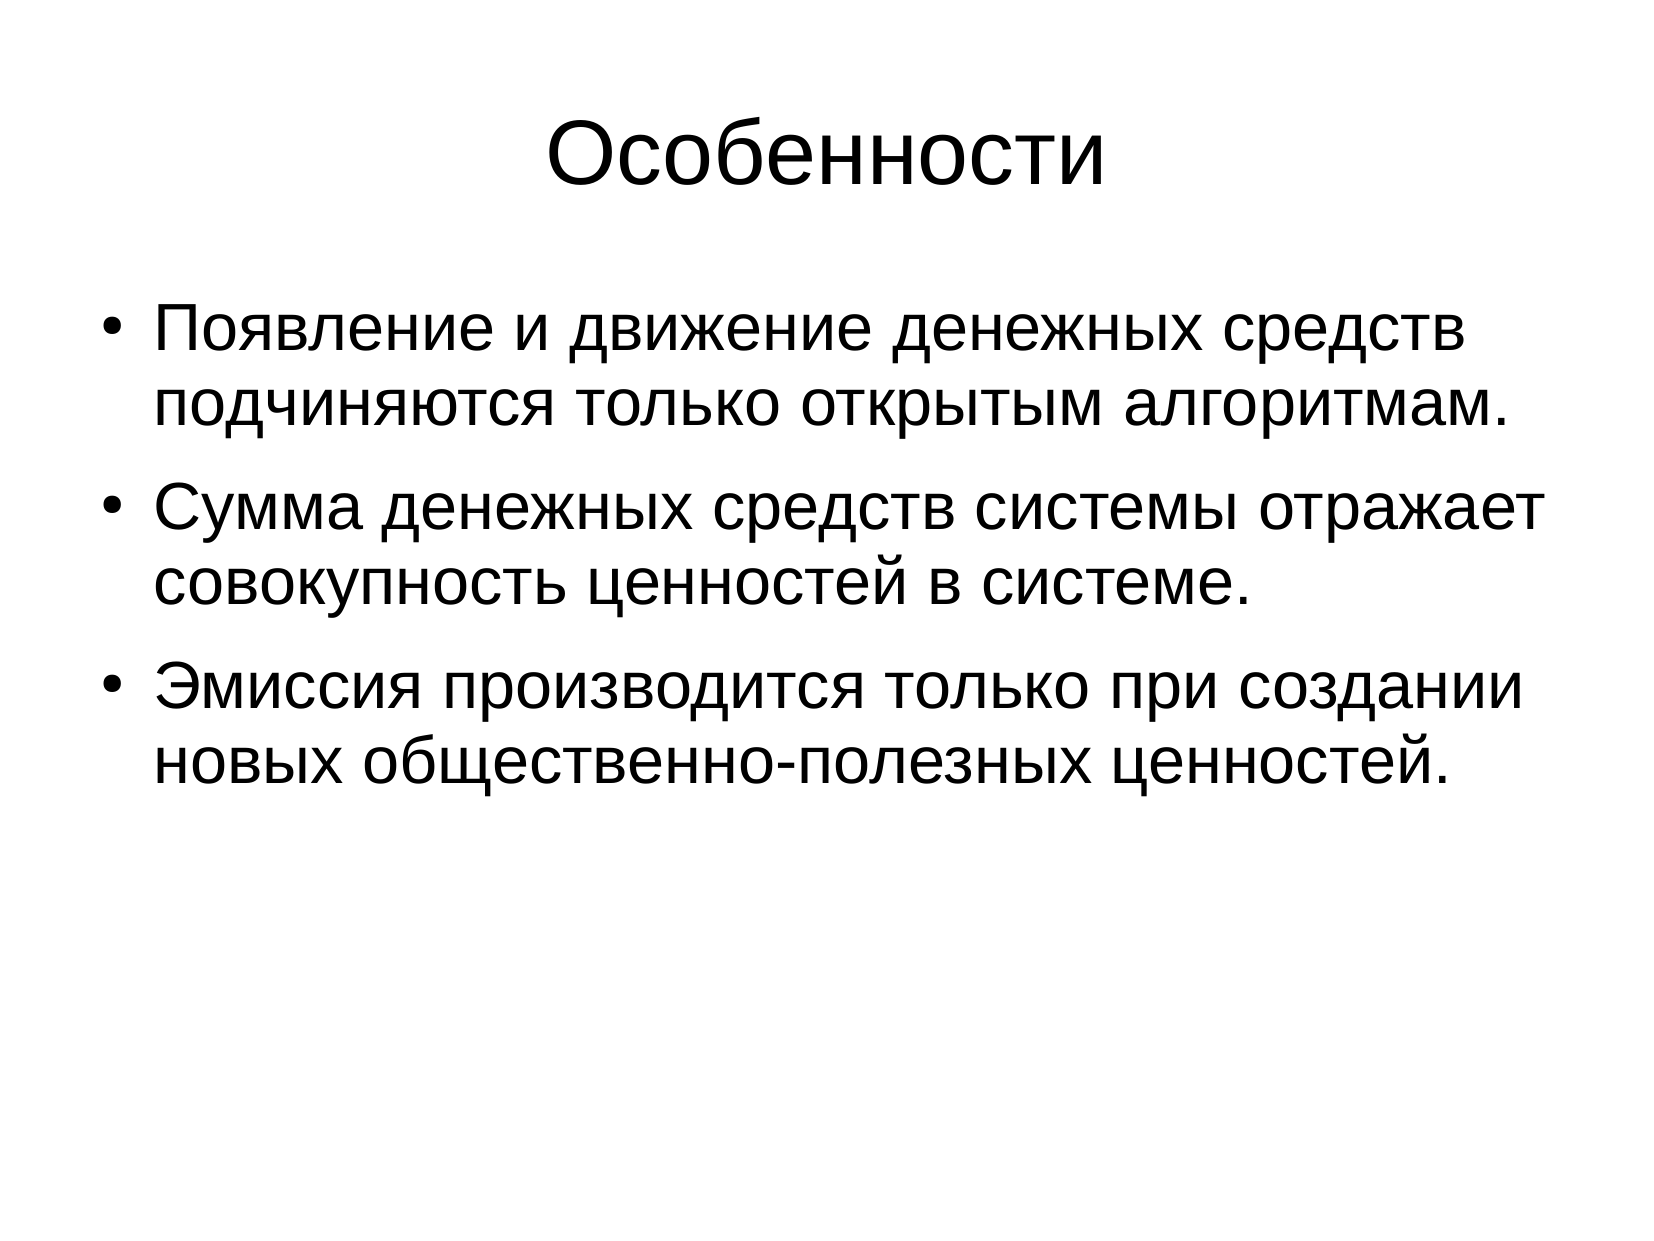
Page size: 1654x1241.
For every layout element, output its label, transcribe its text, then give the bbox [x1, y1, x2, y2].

list Появление и движение денежных средств подчиняются только открытым алгоритмам. Сумма денежных средств системы отражает совокупность ценностей в системе. Эмиссия производится только при создании новых общественно-полезных ценностей. [82, 290, 1571, 1010]
title Особенности [82, 49, 1571, 257]
